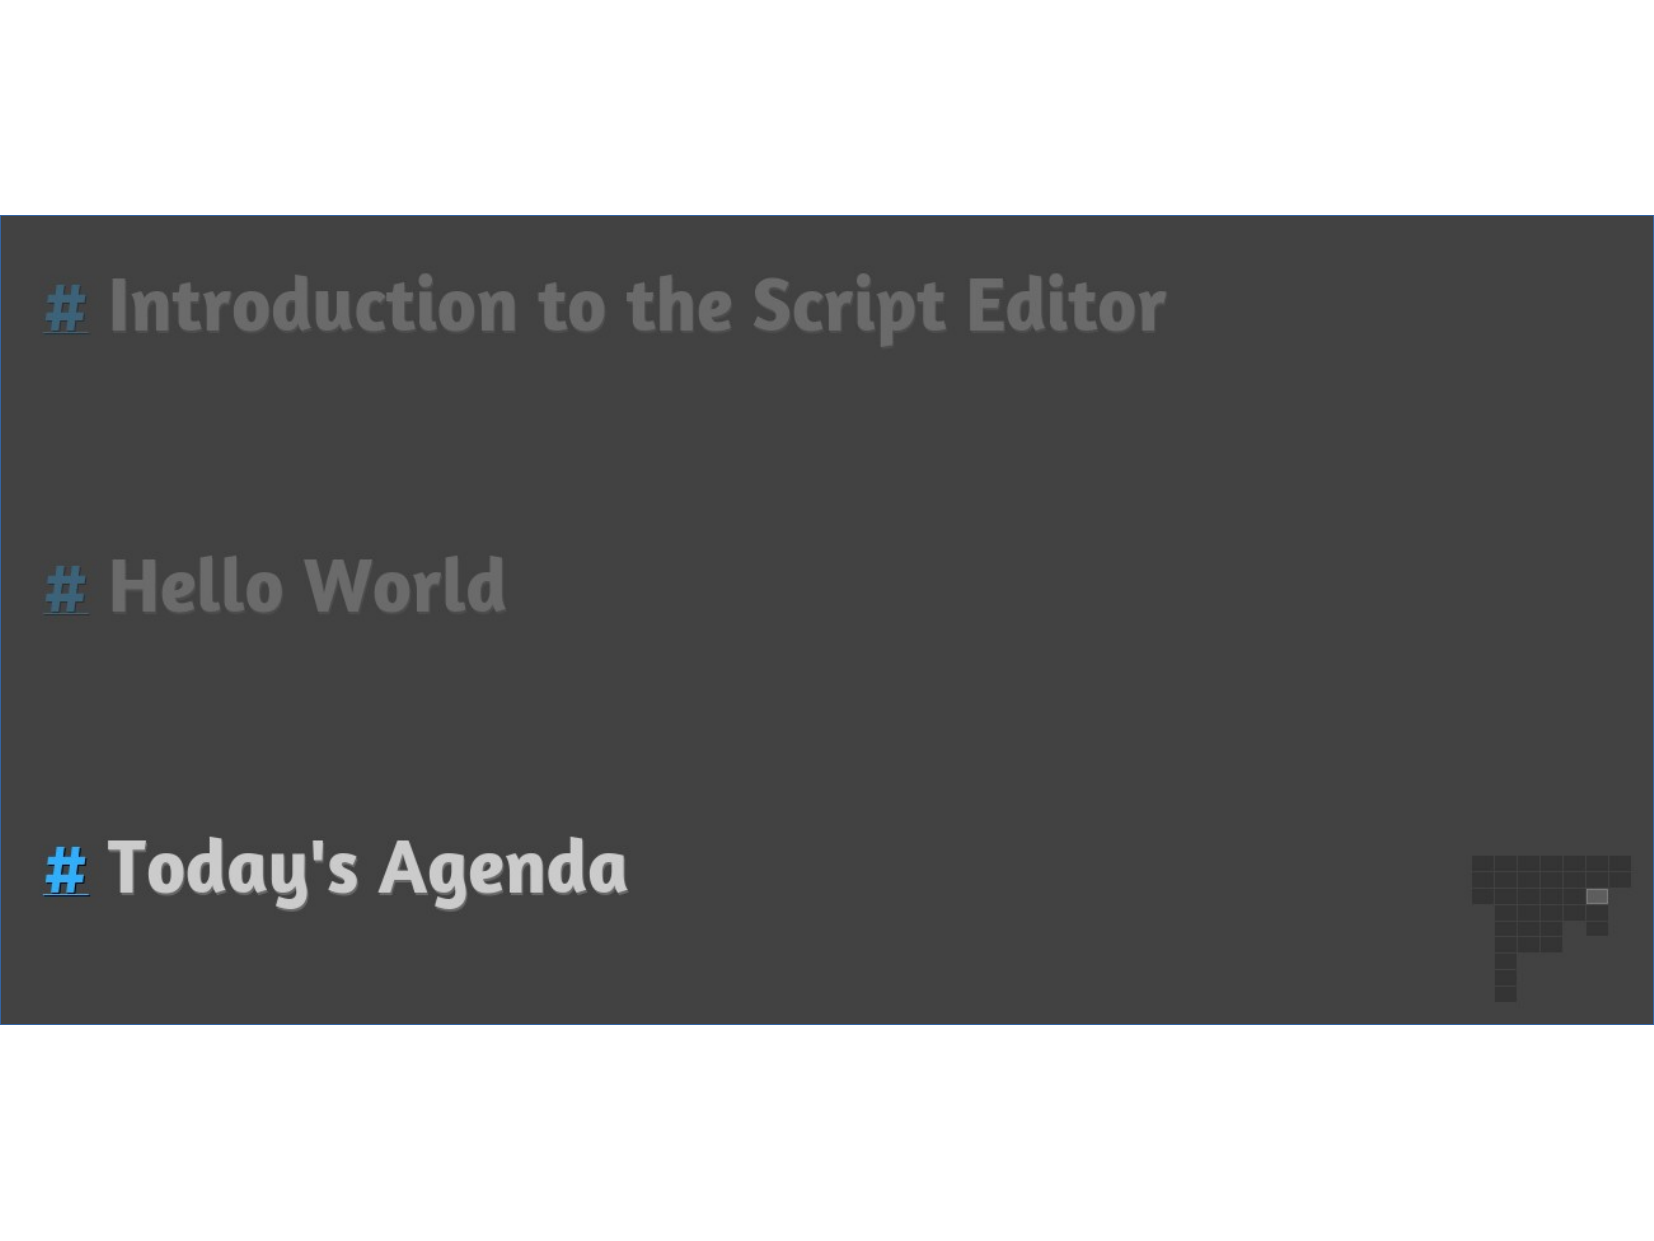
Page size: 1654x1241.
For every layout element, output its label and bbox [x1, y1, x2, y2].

picture [0, 215, 1654, 1025]
